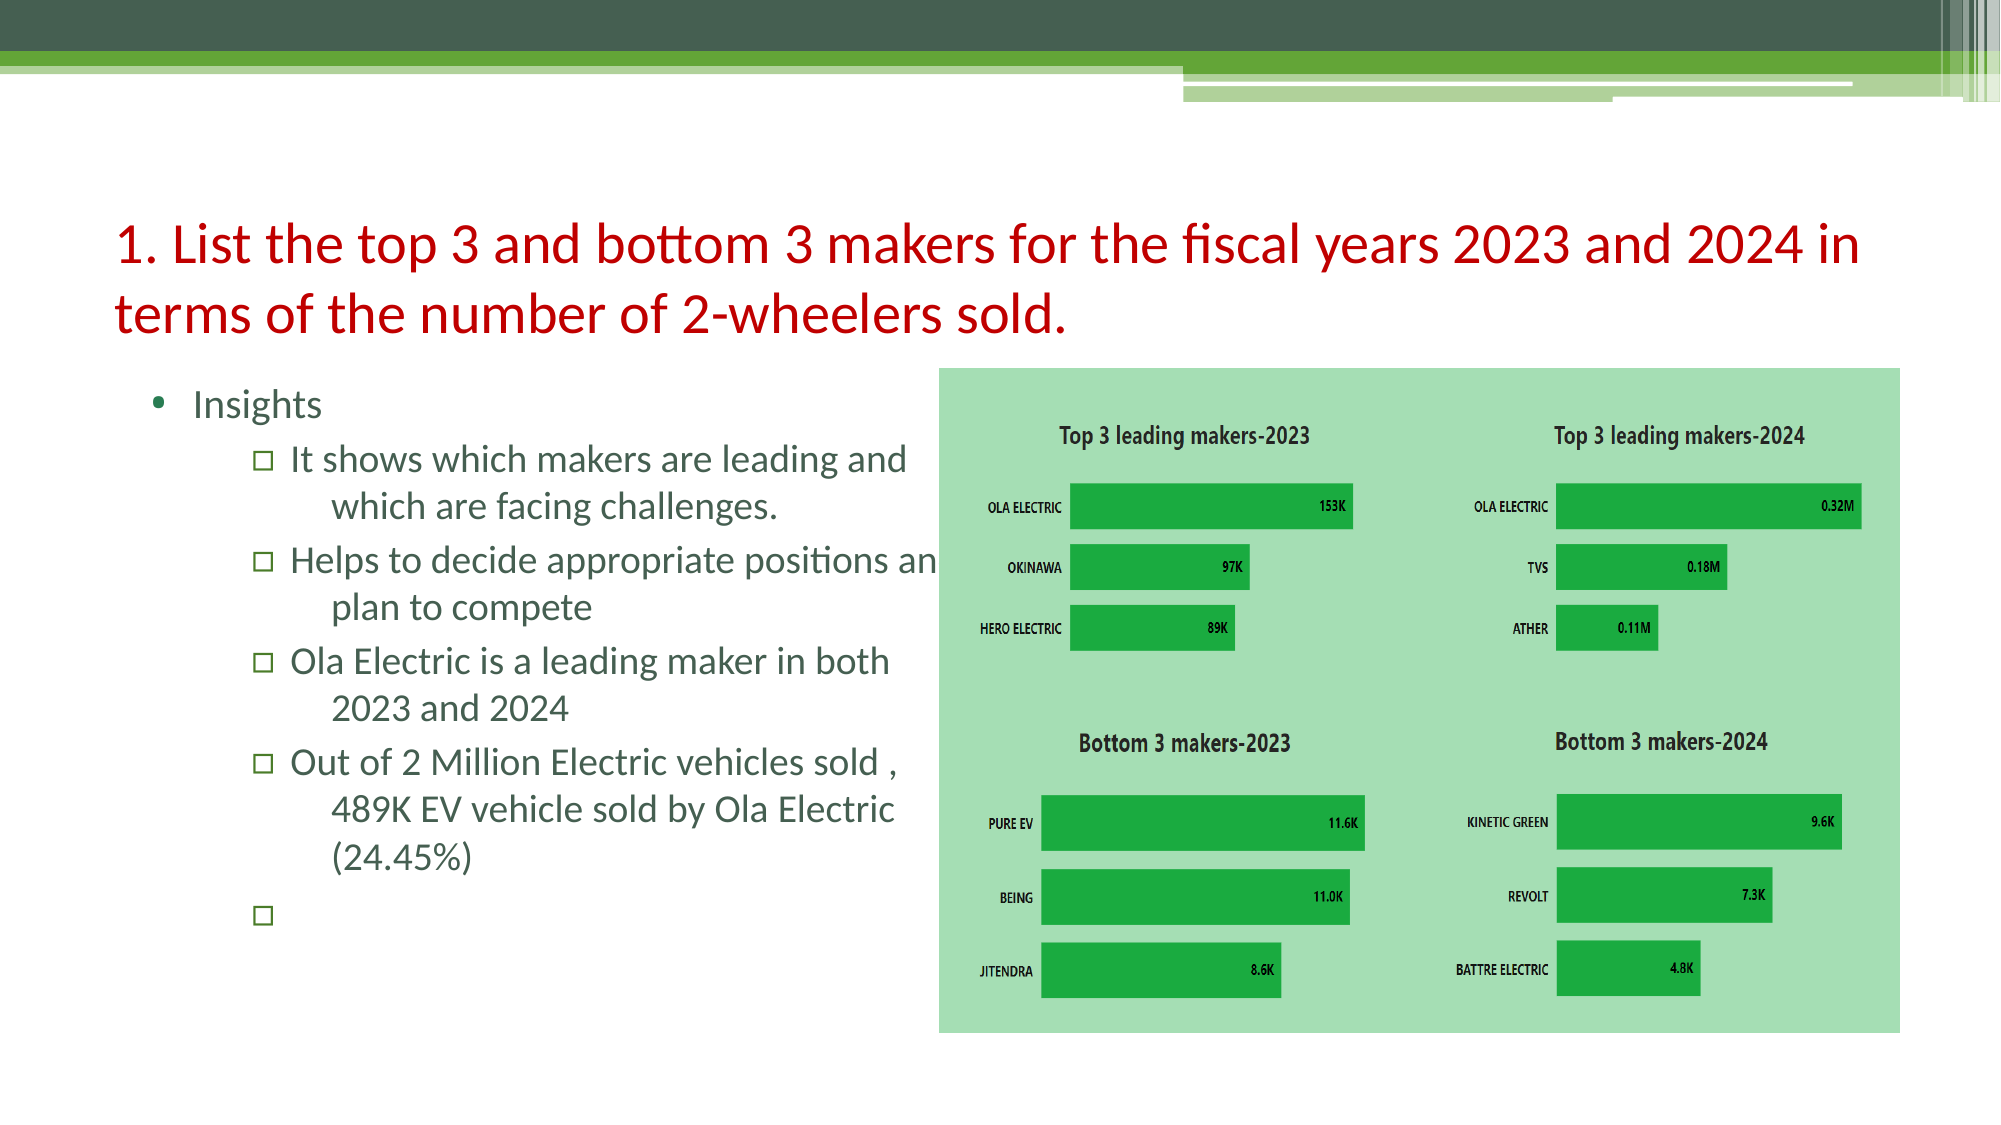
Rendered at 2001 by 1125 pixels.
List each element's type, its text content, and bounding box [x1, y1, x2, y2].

picture [939, 368, 1900, 1034]
title 1. List the top 3 and bottom 3 makers for the fiscal years 2023 and 2024 in terms of the number of 2-wheelers sold. [99, 187, 1900, 363]
list Insights It shows which makers are leading and which are facing challenges. Helps to decide appropriate positions and plan to compete Ola Electric is a leading maker in both 2023 and 2024 Out of 2 Million Electric vehicles sold , 489K EV vehicle sold by Ola Electric (24.45%) [99, 368, 984, 1082]
